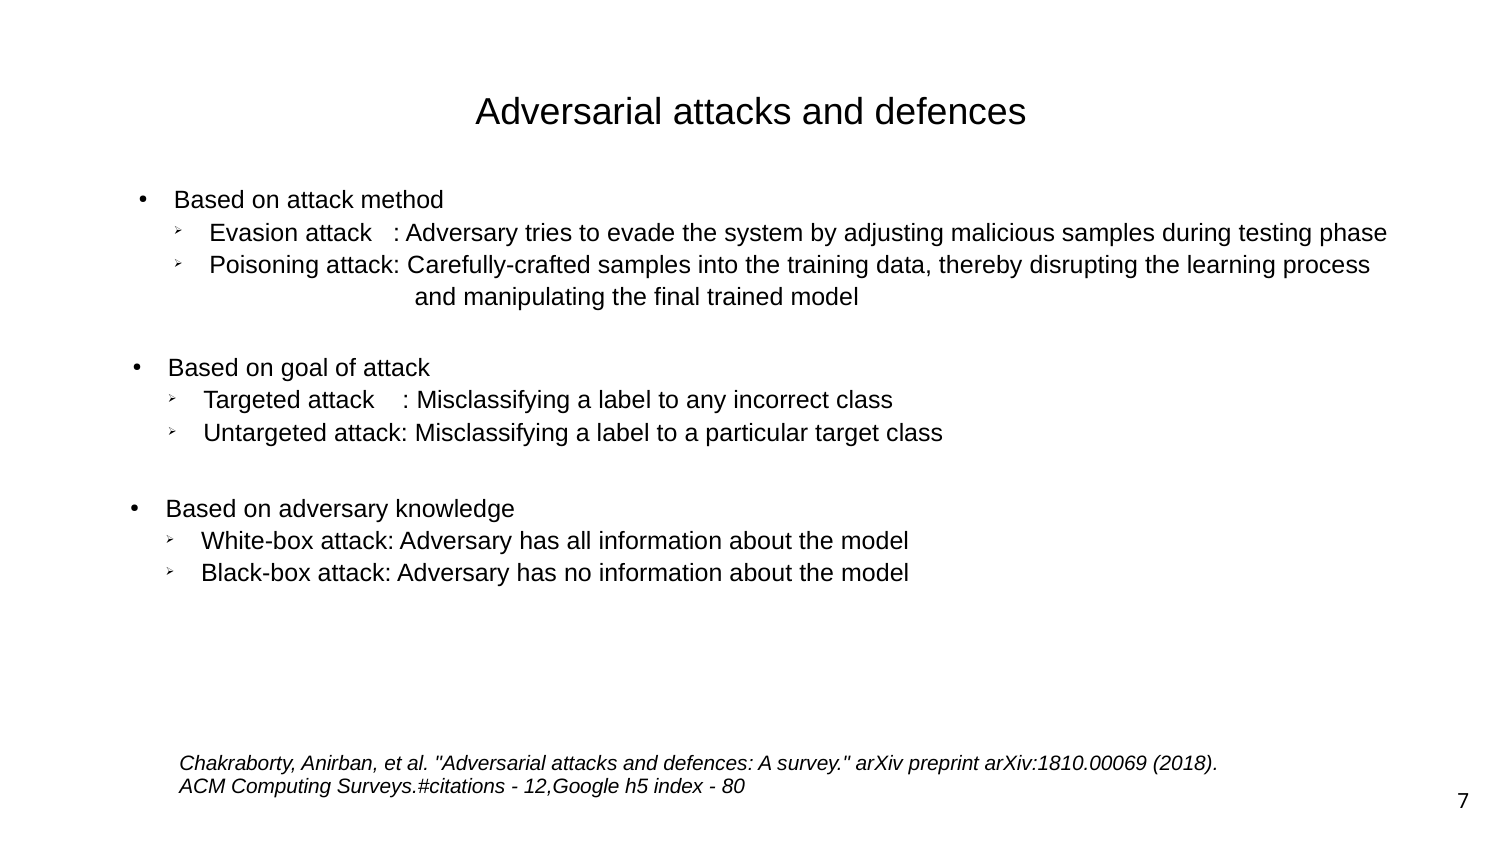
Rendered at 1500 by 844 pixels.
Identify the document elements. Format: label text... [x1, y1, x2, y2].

text_box Based on adversary knowledge White-box attack: Adversary has all information about the model Black-box attack: Adversary has no information about the model [115, 483, 927, 618]
text_box Chakraborty, Anirban, et al. "Adversarial attacks and defences: A survey." arXiv preprint arXiv:1810.00069 (2018). ACM Computing Surveys.#citations - 12,Google h5 index - 80 [164, 744, 1234, 806]
text_box Based on goal of attack Targeted attack : Misclassifying a label to any incorrect class Untargeted attack: Misclassifying a label to a particular target class [117, 342, 960, 501]
text_box Based on attack method Evasion attack : Adversary tries to evade the system by adjusting malicious samples during testing phase Poisoning attack: Carefully-crafted samples into the training data, thereby disrupting the learning process and manipulating the final trained model [123, 174, 1406, 378]
text_box Adversarial attacks and defences [460, 82, 1042, 140]
